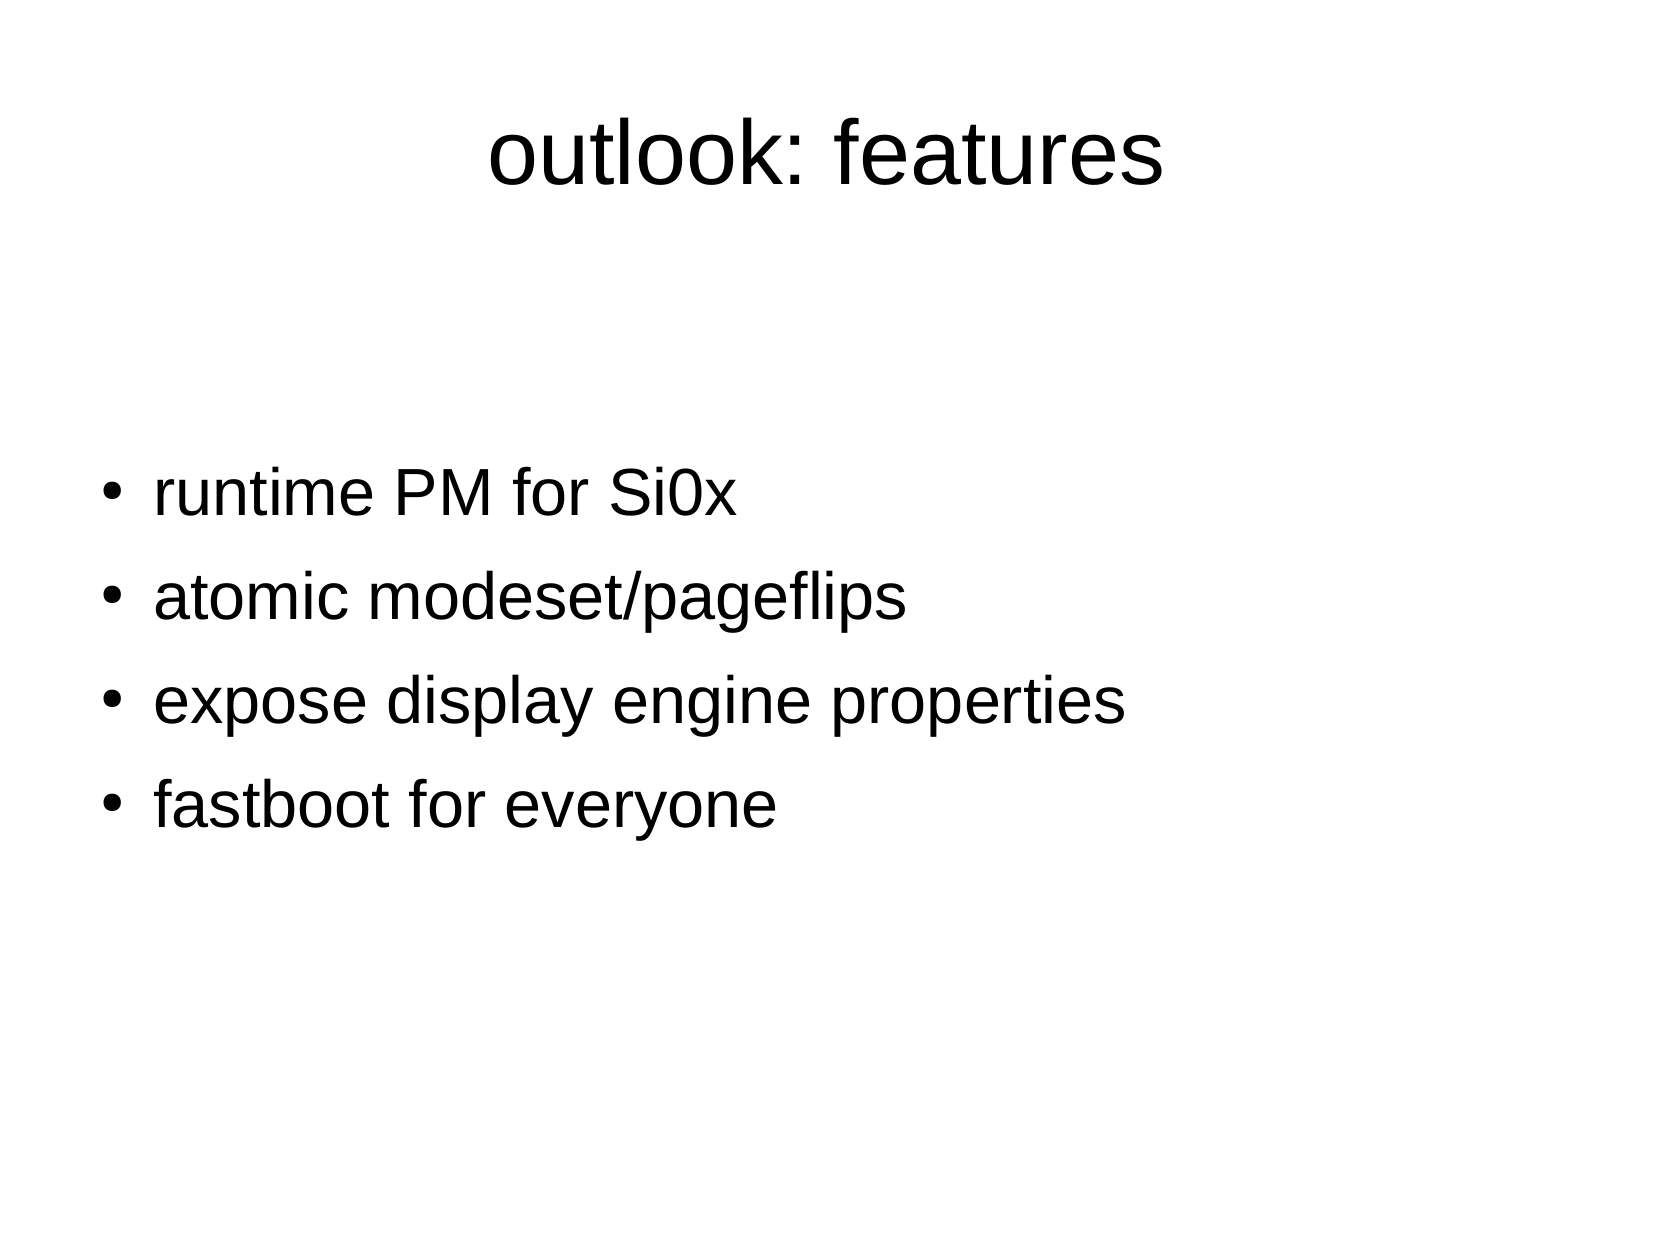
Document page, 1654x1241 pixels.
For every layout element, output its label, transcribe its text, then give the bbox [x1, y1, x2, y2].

title outlook: features [82, 49, 1571, 257]
list runtime PM for Si0x atomic modeset/pageflips expose display engine properties fastboot for everyone [82, 454, 1571, 1044]
